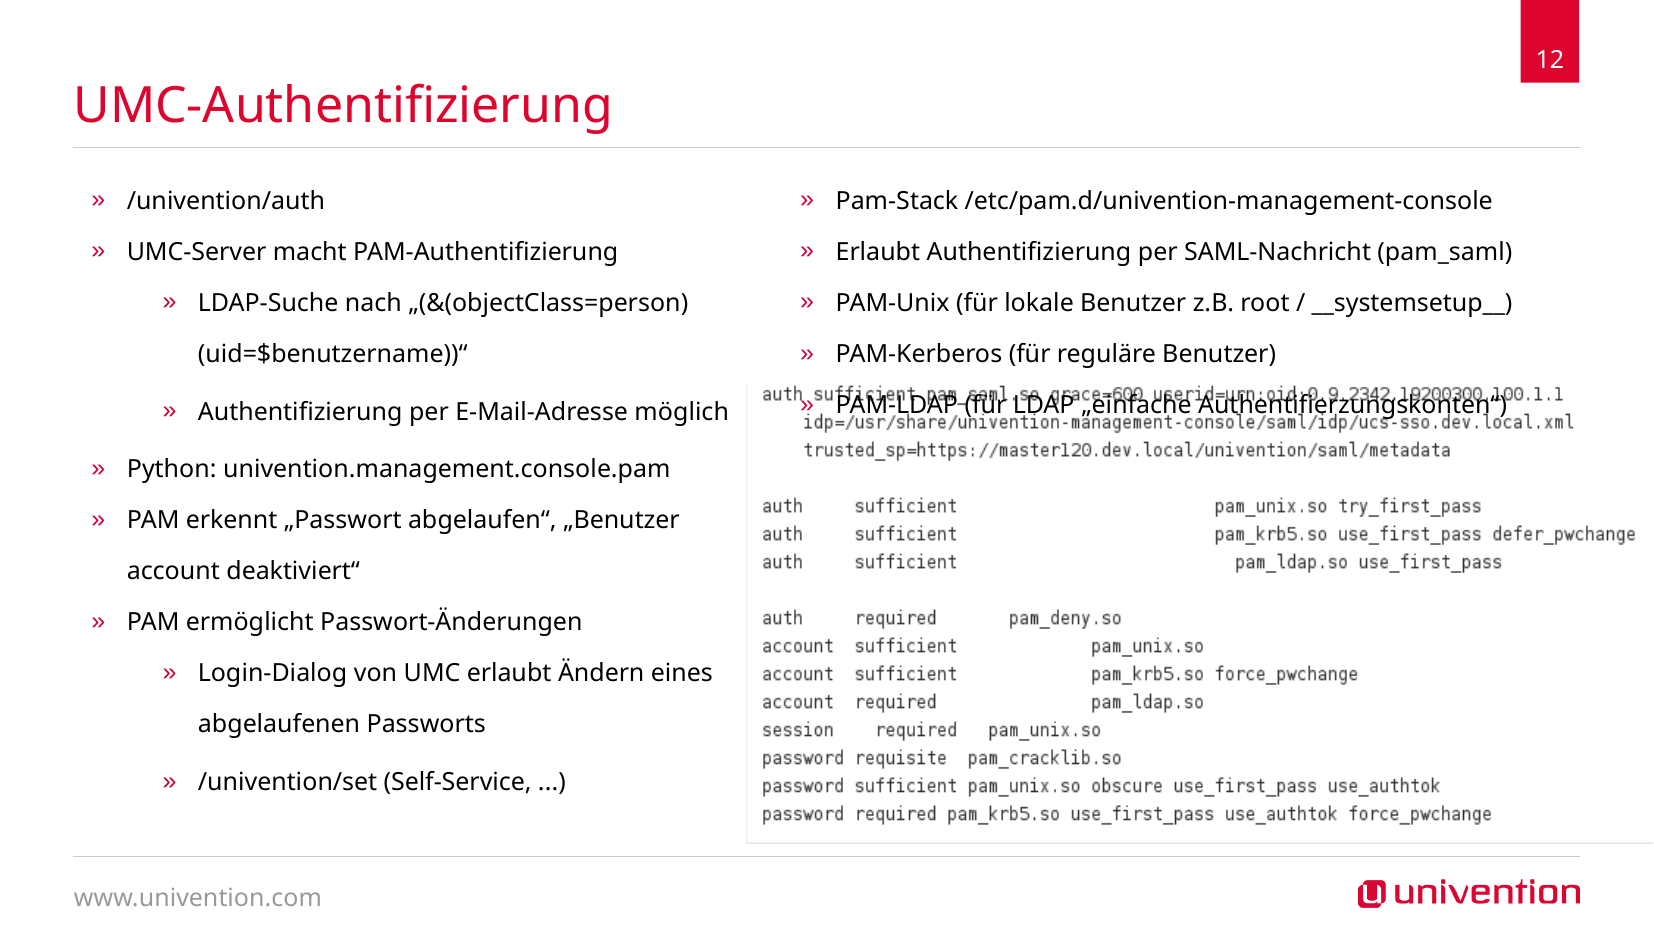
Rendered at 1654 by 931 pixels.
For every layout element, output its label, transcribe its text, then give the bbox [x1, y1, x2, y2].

list Pam-Stack /etc/pam.d/univention-management-console Erlaubt Authentifizierung per SAML-Nachricht (pam_saml) PAM-Unix (für lokale Benutzer z.B. root / __systemsetup__) PAM-Kerberos (für reguläre Benutzer) PAM-LDAP (für LDAP „einfache Authentifierzungskonten“) [782, 165, 1595, 739]
picture [746, 383, 1654, 844]
list /univention/auth UMC-Server macht PAM-Authentifizierung LDAP-Suche nach „(&(objectClass=person)(uid=$benutzername))“ Authentifizierung per E-Mail-Adresse möglich Python: univention.management.console.pam PAM erkennt „Passwort abgelaufen“, „Benutzer account deaktiviert“ PAM ermöglicht Passwort-Änderungen Login-Dialog von UMC erlaubt Ändern eines abgelaufenen Passworts /univention/set (Self-Service, ...) [73, 165, 768, 857]
title UMC-Authentifizierung [73, 59, 1580, 148]
picture [1358, 879, 1580, 908]
